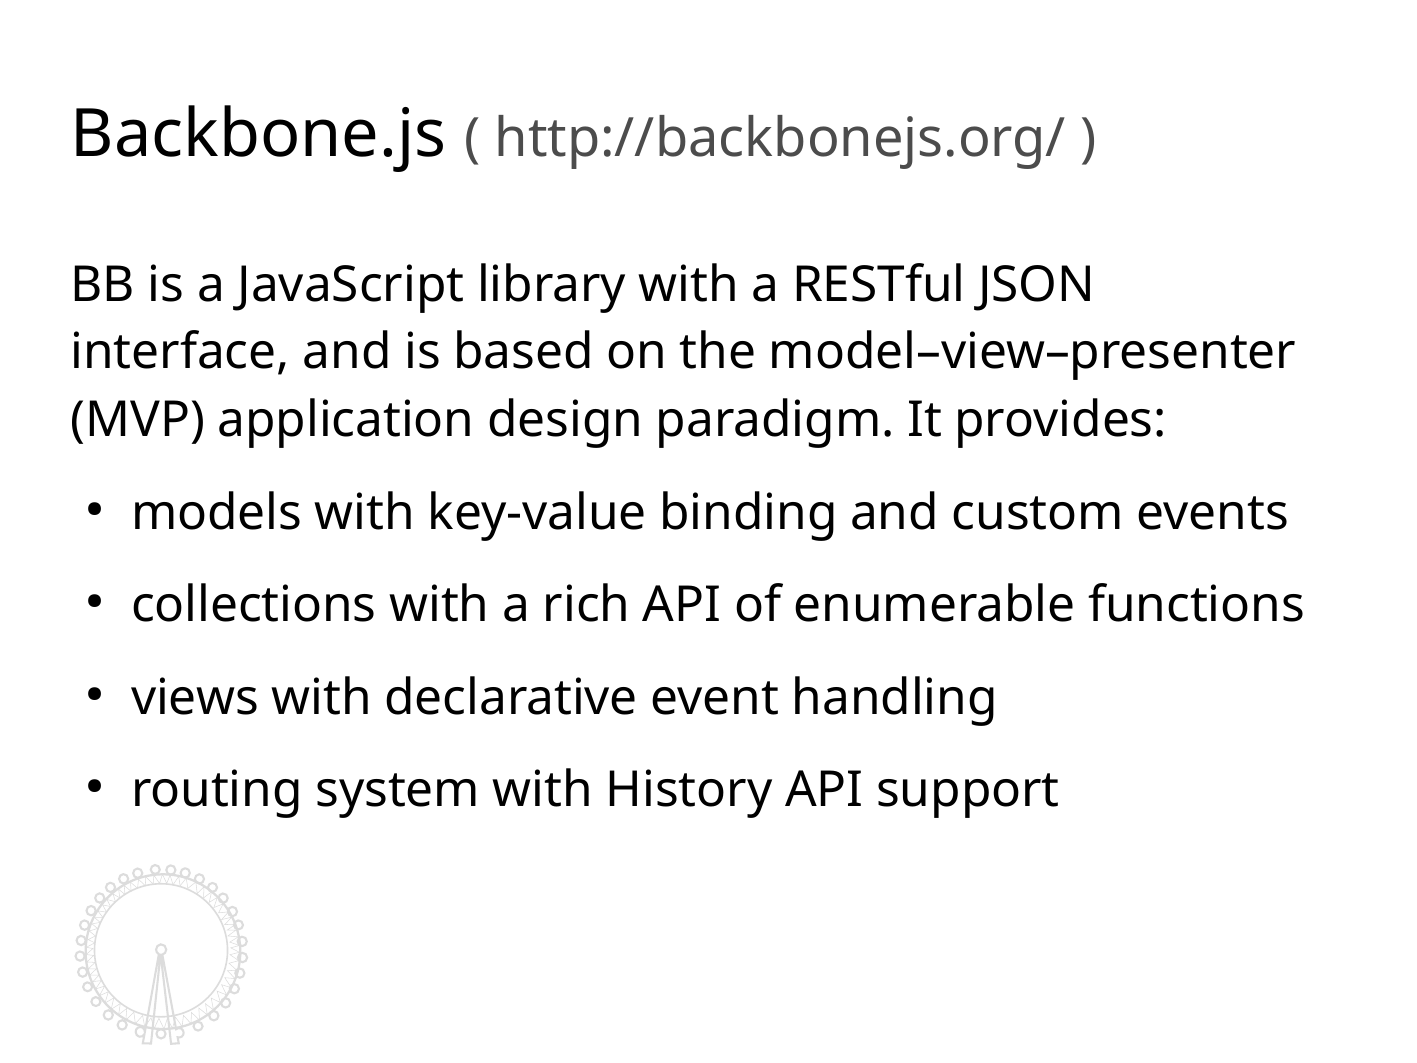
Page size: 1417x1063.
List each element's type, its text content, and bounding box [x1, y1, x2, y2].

title Backbone.js ( http://backbonejs.org/ ) [70, 42, 1346, 220]
list BB is a JavaScript library with a RESTful JSON interface, and is based on the model–view–presenter (MVP) application design paradigm. It provides: models with key-value binding and custom events collections with a rich API of enumerable functions views with declarative event handling routing system with History API support [70, 248, 1318, 941]
